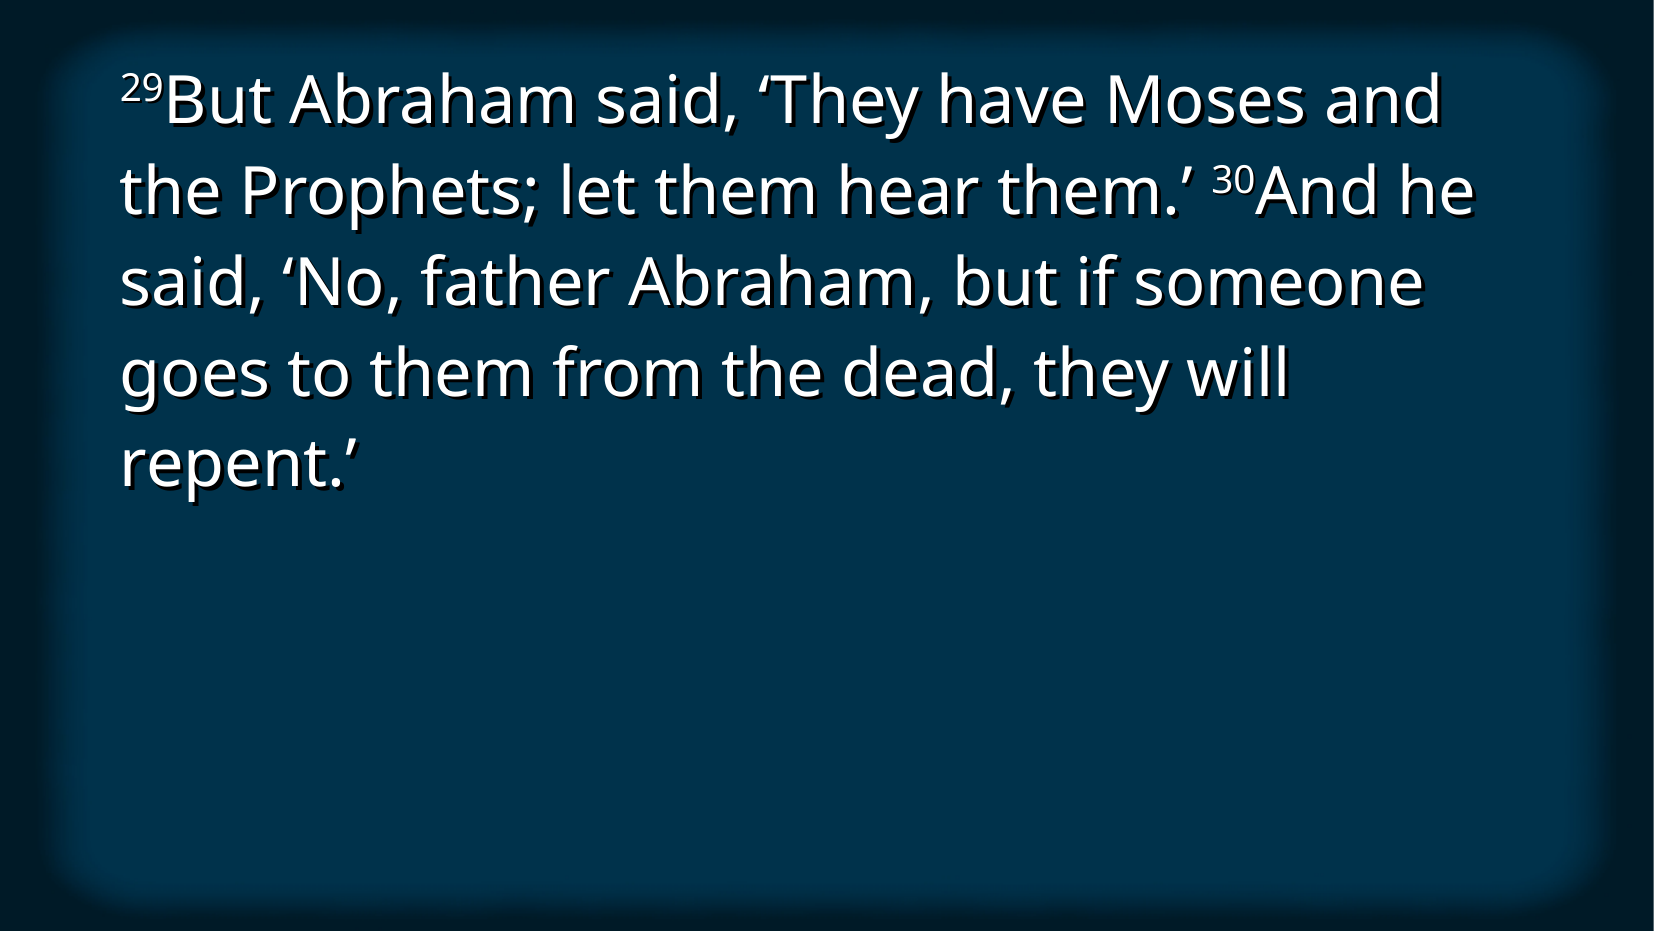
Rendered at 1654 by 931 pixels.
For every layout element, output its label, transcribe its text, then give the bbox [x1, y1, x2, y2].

picture [0, 0, 1654, 931]
text_box 29But Abraham said, ‘They have Moses and the Prophets; let them hear them.’ 30And he said, ‘No, father Abraham, but if someone goes to them from the dead, they will repent.’ [105, 45, 1561, 415]
